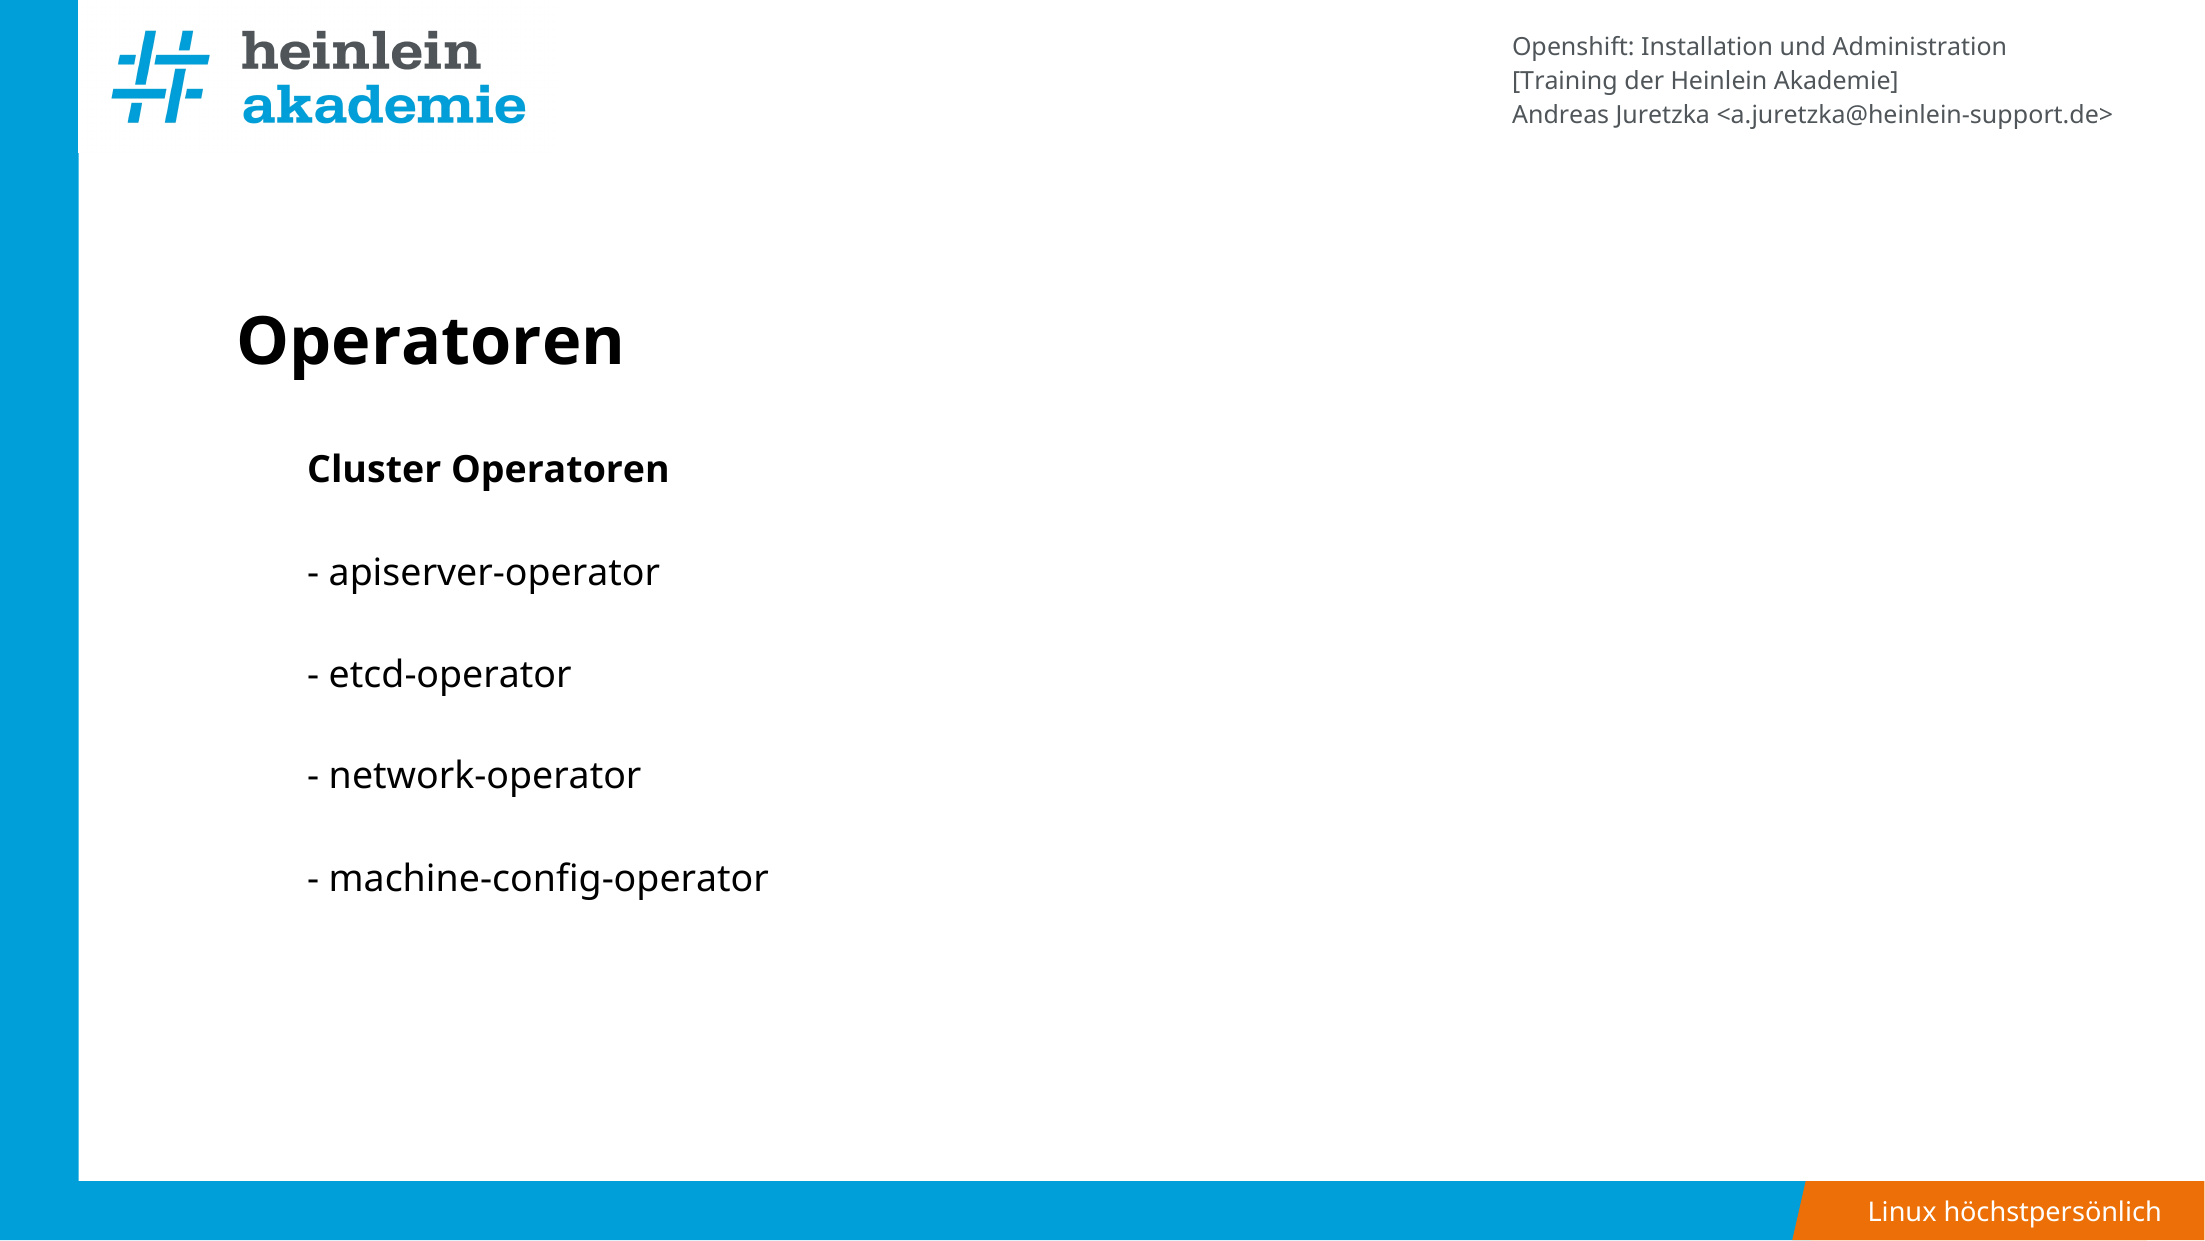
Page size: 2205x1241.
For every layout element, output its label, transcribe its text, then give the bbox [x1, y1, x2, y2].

picture [79, 0, 558, 153]
list Cluster Operatoren - apiserver-operator - etcd-operator - network-operator - machine-conﬁg-operator [236, 442, 2038, 1146]
title Operatoren [236, 248, 1979, 384]
